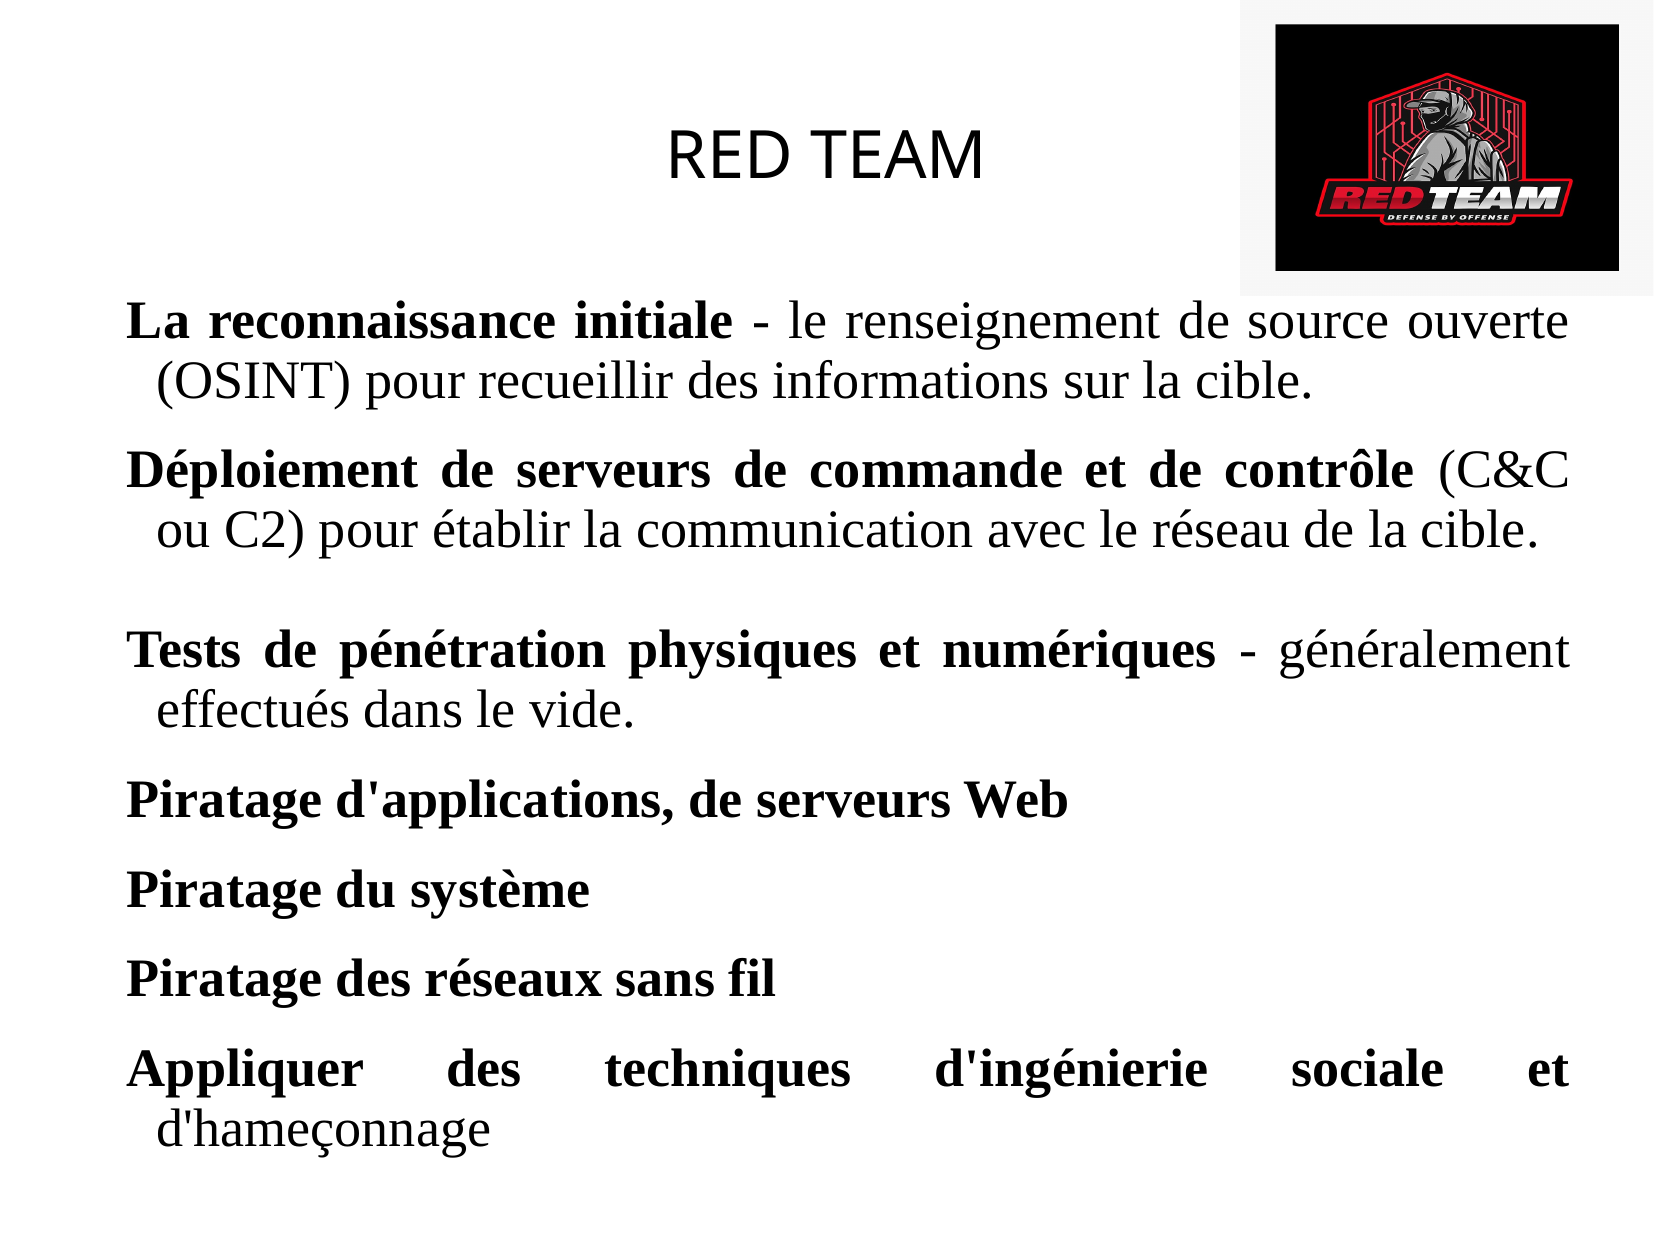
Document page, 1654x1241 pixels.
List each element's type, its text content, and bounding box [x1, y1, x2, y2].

picture [1240, 0, 1654, 296]
title RED TEAM [82, 49, 1240, 257]
list La reconnaissance initiale - le renseignement de source ouverte (OSINT) pour recueillir des informations sur la cible. Déploiement de serveurs de commande et de contrôle (C&C ou C2) pour établir la communication avec le réseau de la cible. Tests de pénétration physiques et numériques - généralement effectués dans le vide. Piratage d'applications, de serveurs Web Piratage du système Piratage des réseaux sans fil Appliquer des techniques d'ingénierie sociale et d'hameçonnage [82, 290, 1571, 1211]
